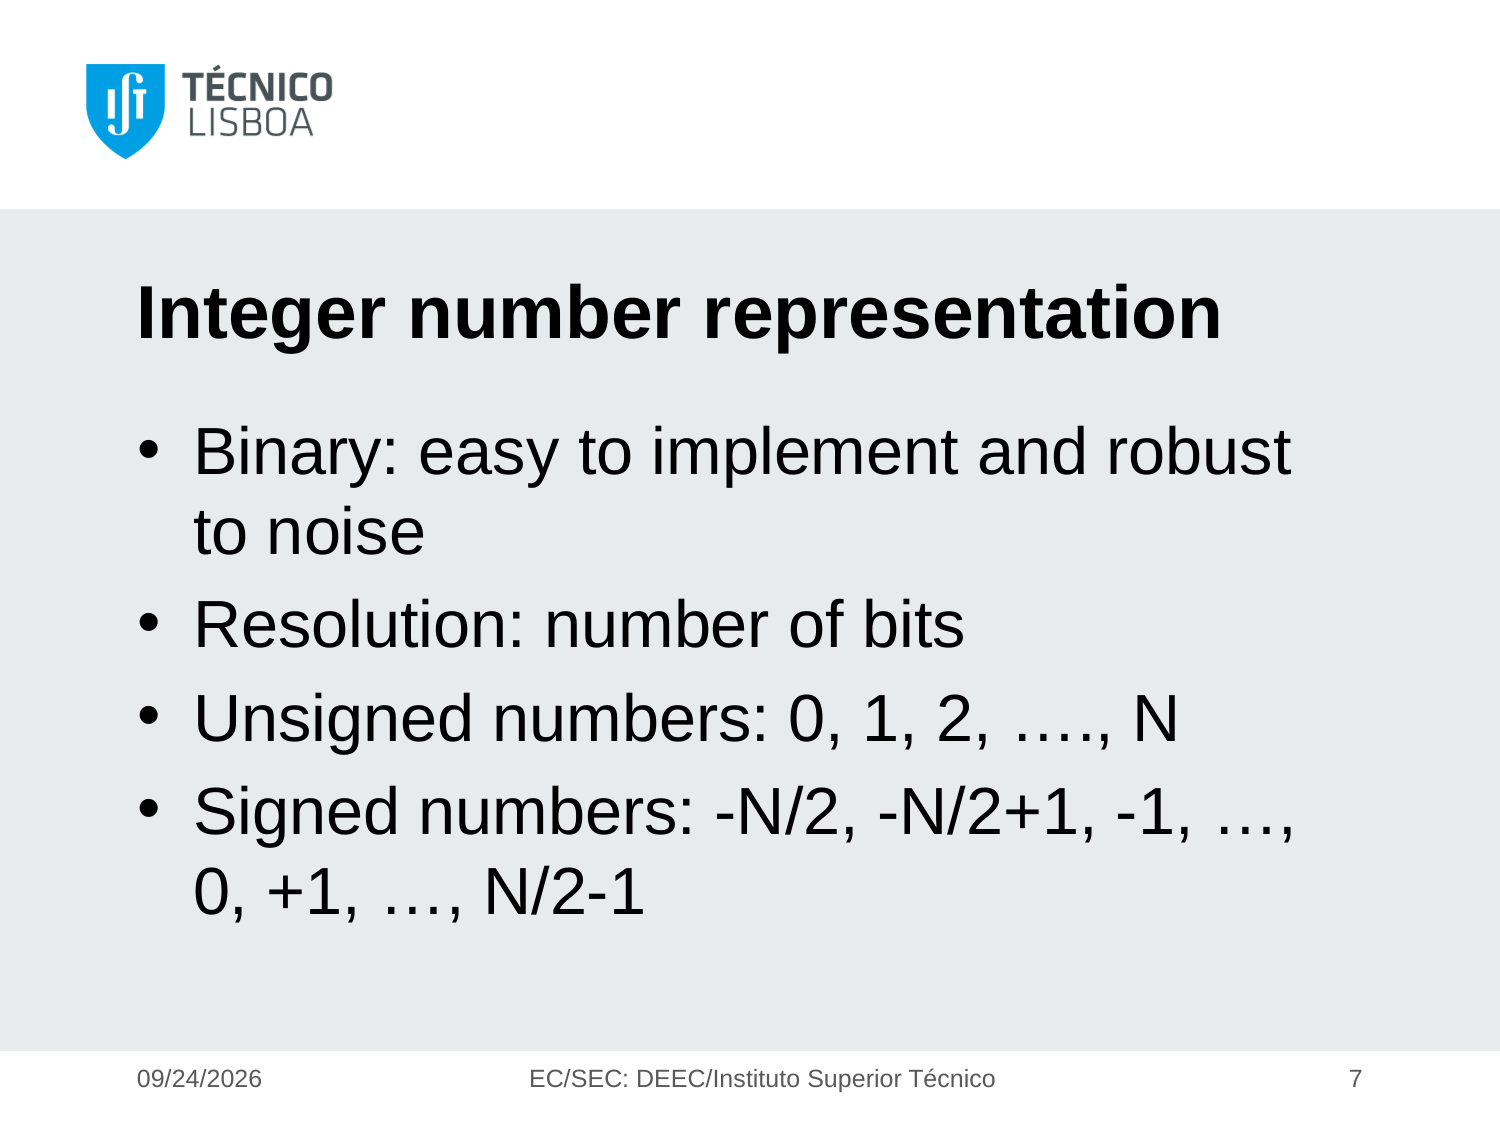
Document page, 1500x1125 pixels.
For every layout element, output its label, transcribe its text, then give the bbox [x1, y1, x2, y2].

list Binary: easy to implement and robust to noise Resolution: number of bits Unsigned numbers: 0, 1, 2, …., N Signed numbers: -N/2, -N/2+1, -1, …, 0, +1, …, N/2-1 [121, 400, 1378, 1005]
picture [0, 0, 1500, 1125]
footer EC/SEC: DEEC/Instituto Superior Técnico [512, 1052, 1021, 1103]
title Integer number representation [121, 237, 1378, 381]
slide_number 10/08/2018 [121, 1052, 425, 1103]
slide_number <number> [1077, 1052, 1378, 1103]
